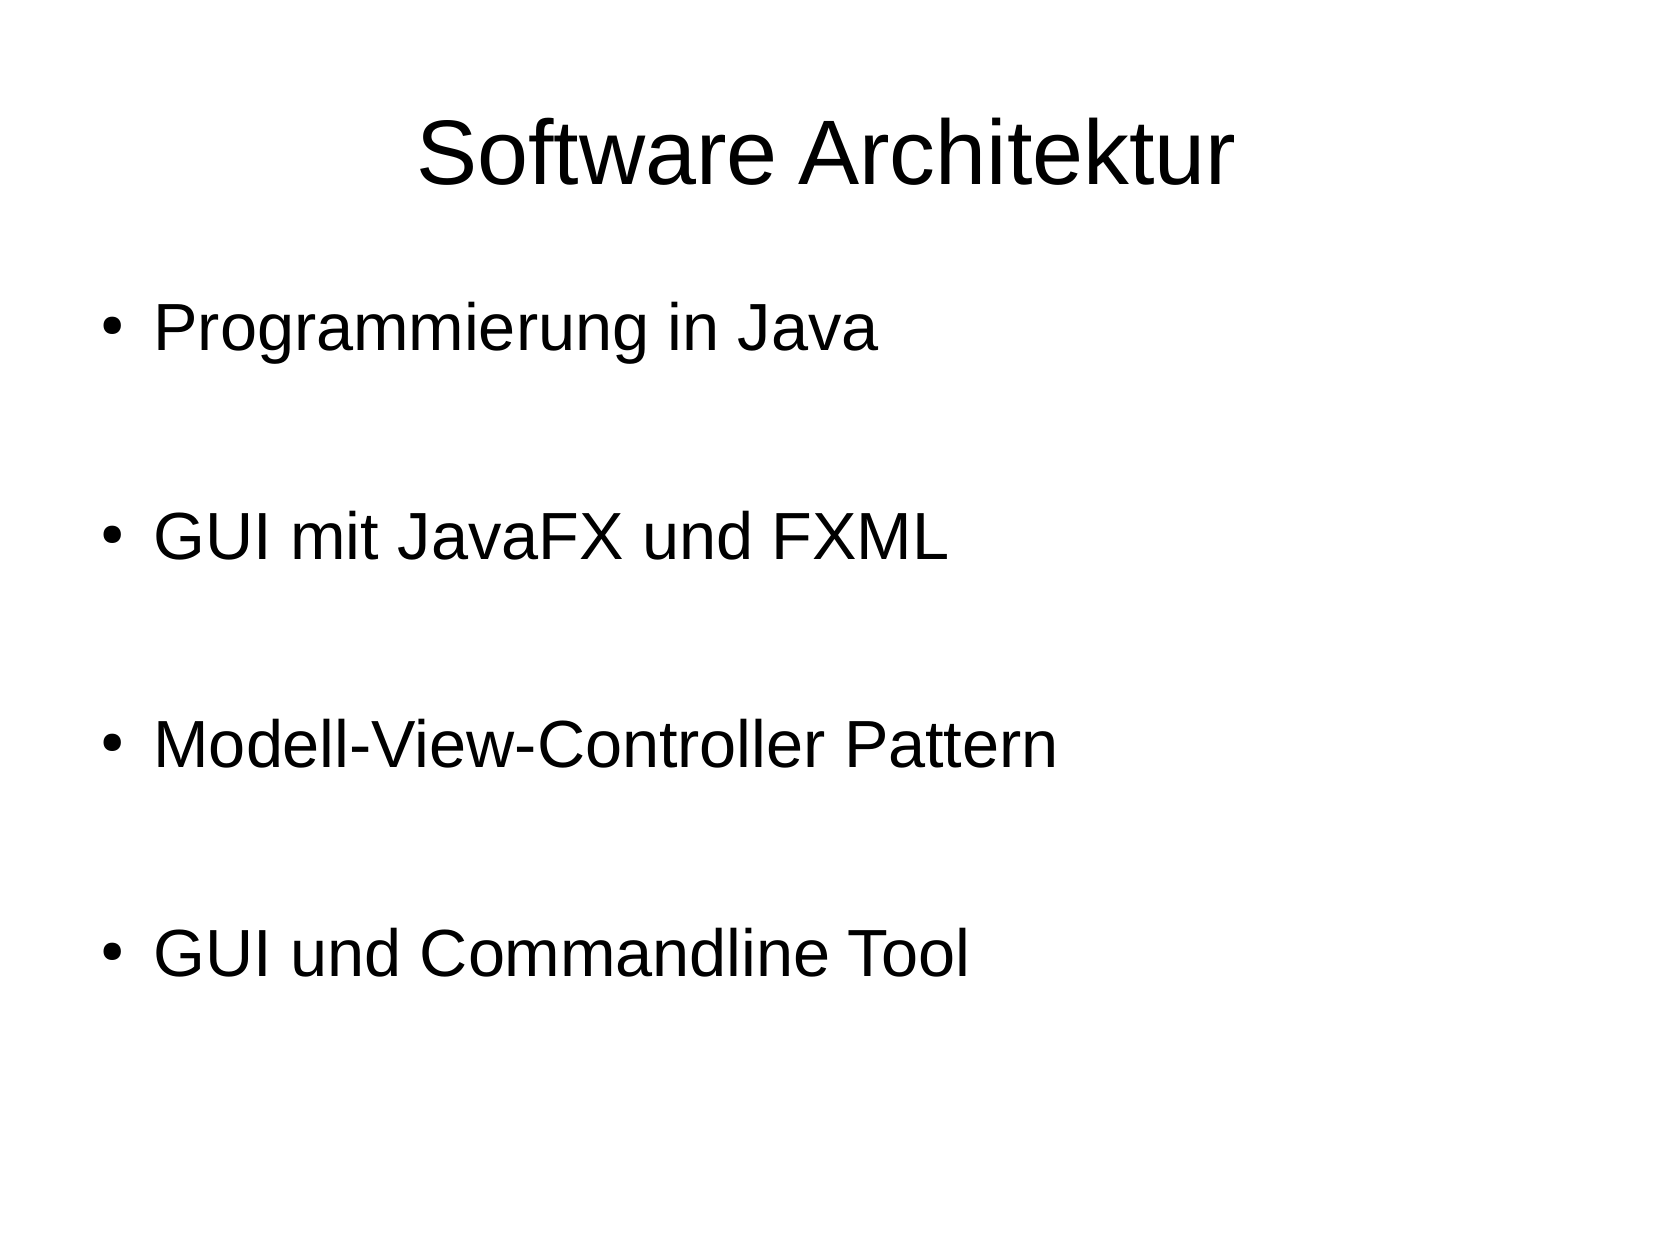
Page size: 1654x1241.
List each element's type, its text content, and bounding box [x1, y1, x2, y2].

list Programmierung in Java GUI mit JavaFX und FXML Modell-View-Controller Pattern GUI und Commandline Tool [82, 290, 1571, 1010]
title Software Architektur [82, 49, 1571, 257]
